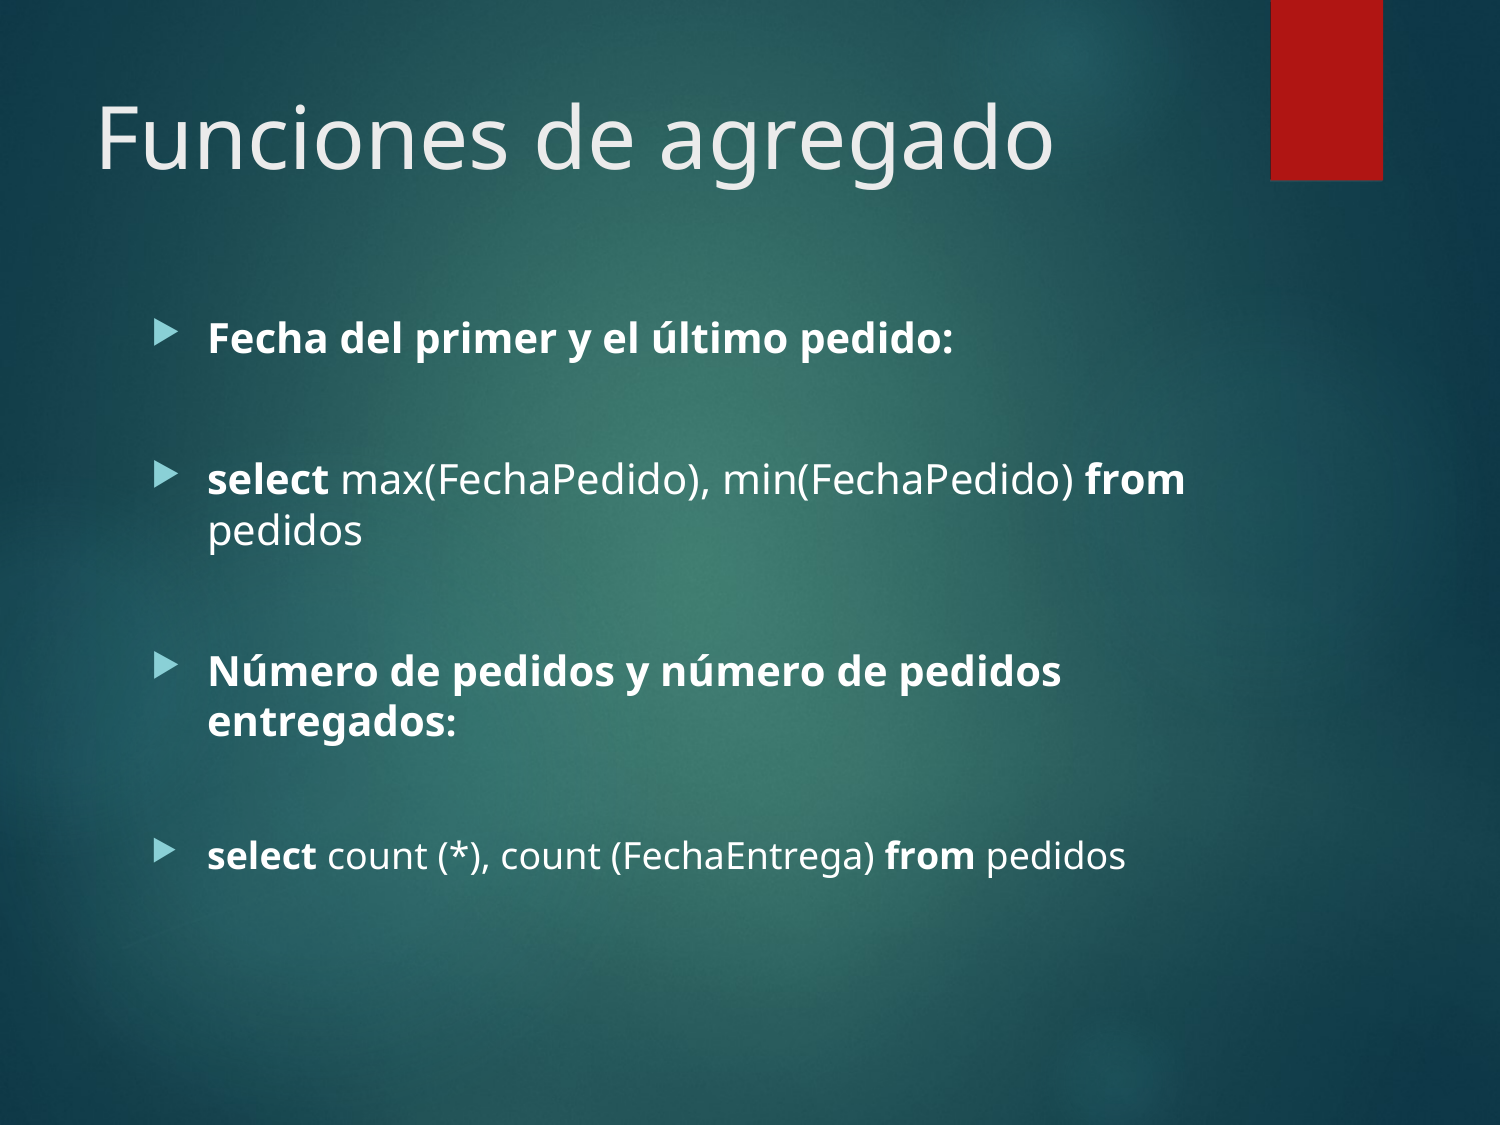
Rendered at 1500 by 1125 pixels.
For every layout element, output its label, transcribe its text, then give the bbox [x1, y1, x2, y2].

picture [0, 0, 1500, 1125]
list Fecha del primer y el último pedido: select max(FechaPedido), min(FechaPedido) from pedidos Número de pedidos y número de pedidos entregados: select count (*), count (FechaEntrega) from pedidos [135, 303, 1237, 993]
title Funciones de agregado [79, 74, 1237, 304]
